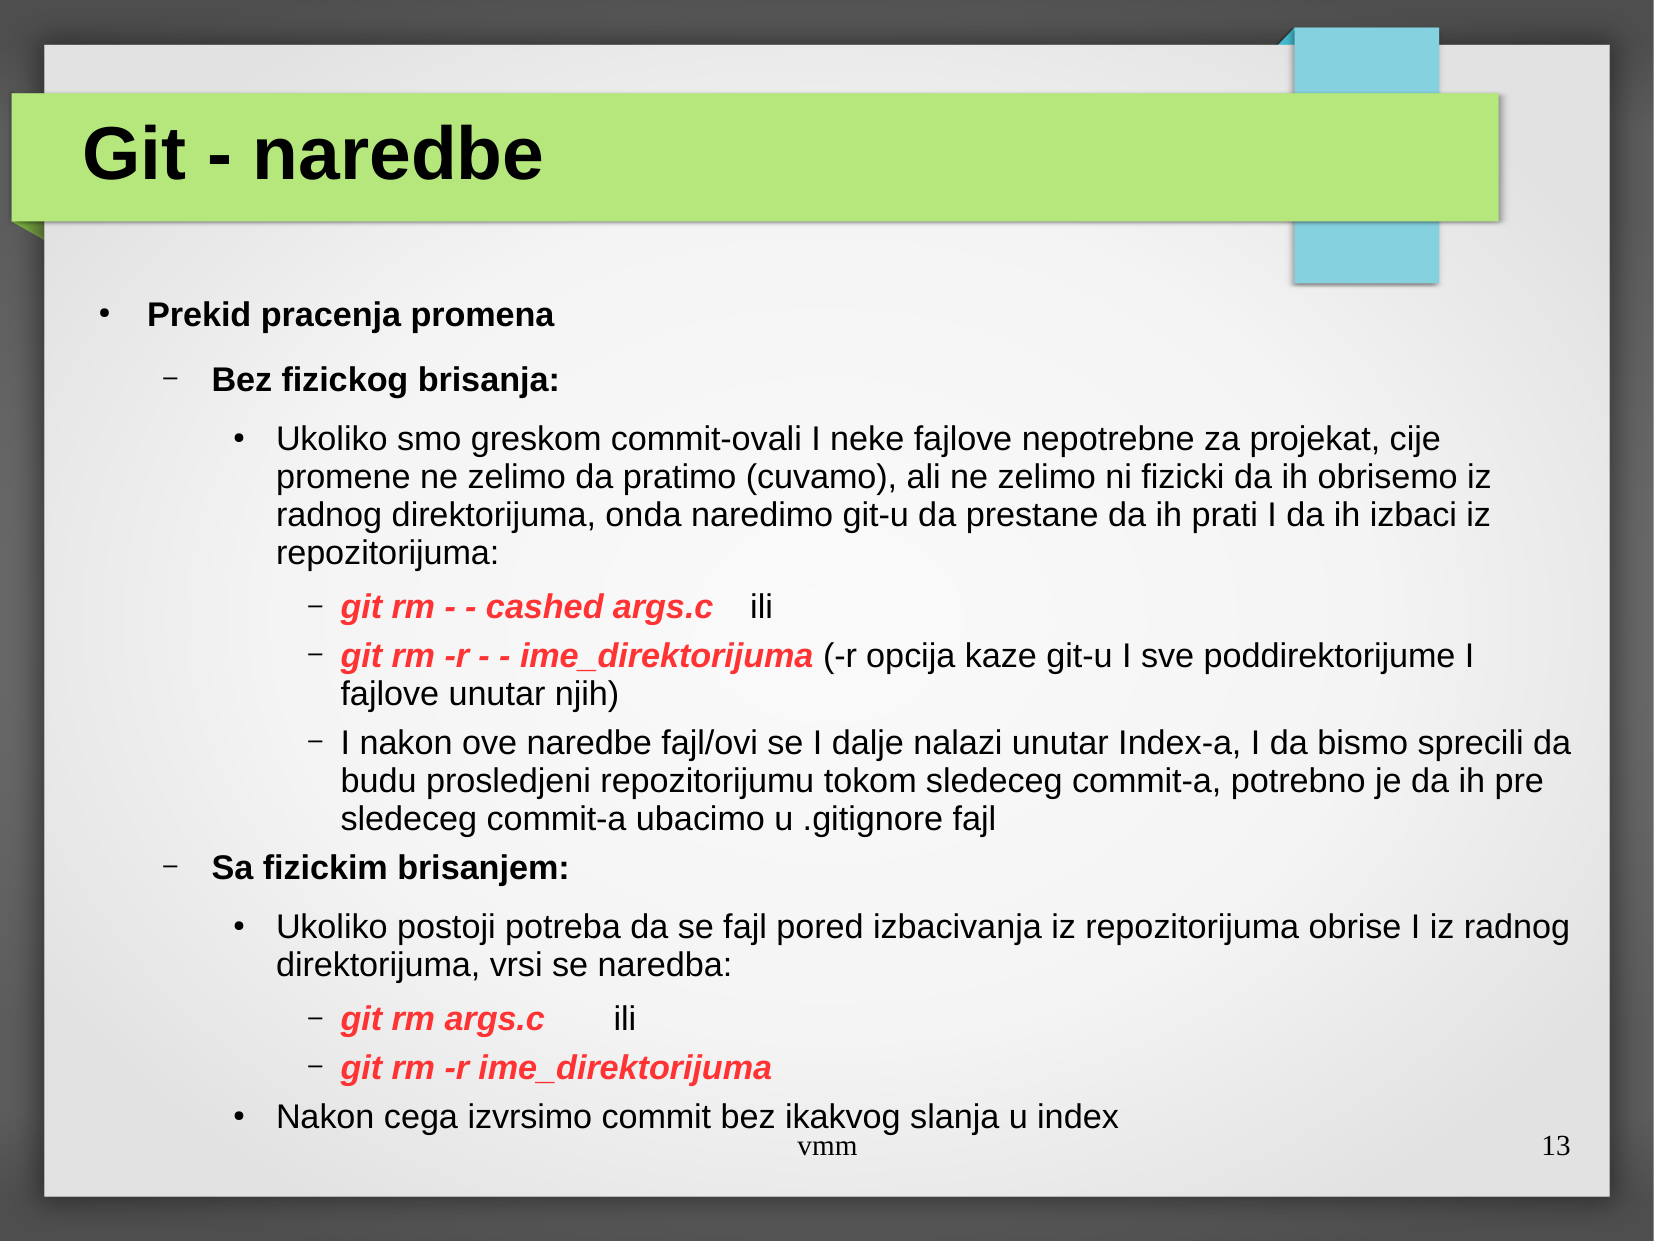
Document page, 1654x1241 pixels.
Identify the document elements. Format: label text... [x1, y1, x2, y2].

list Prekid pracenja promena Bez fizickog brisanja: Ukoliko smo greskom commit-ovali I neke fajlove nepotrebne za projekat, cije promene ne zelimo da pratimo (cuvamo), ali ne zelimo ni fizicki da ih obrisemo iz radnog direktorijuma, onda naredimo git-u da prestane da ih prati I da ih izbaci iz repozitorijuma: git rm - - cashed args.c ili git rm -r - - ime_direktorijuma (-r opcija kaze git-u I sve poddirektorijume I fajlove unutar njih) I nakon ove naredbe fajl/ovi se I dalje nalazi unutar Index-a, I da bismo sprecili da budu prosledjeni repozitorijumu tokom sledeceg commit-a, potrebno je da ih pre sledeceg commit-a ubacimo u .gitignore fajl Sa fizickim brisanjem: Ukoliko postoji potreba da se fajl pored izbacivanja iz repozitorijuma obrise I iz radnog direktorijuma, vrsi se naredba: git rm args.c ili git rm -r ime_direktorijuma Nakon cega izvrsimo commit bez ikakvog slanja u index [82, 295, 1571, 1141]
title Git - naredbe [82, 94, 1264, 213]
picture [0, 0, 1654, 1241]
